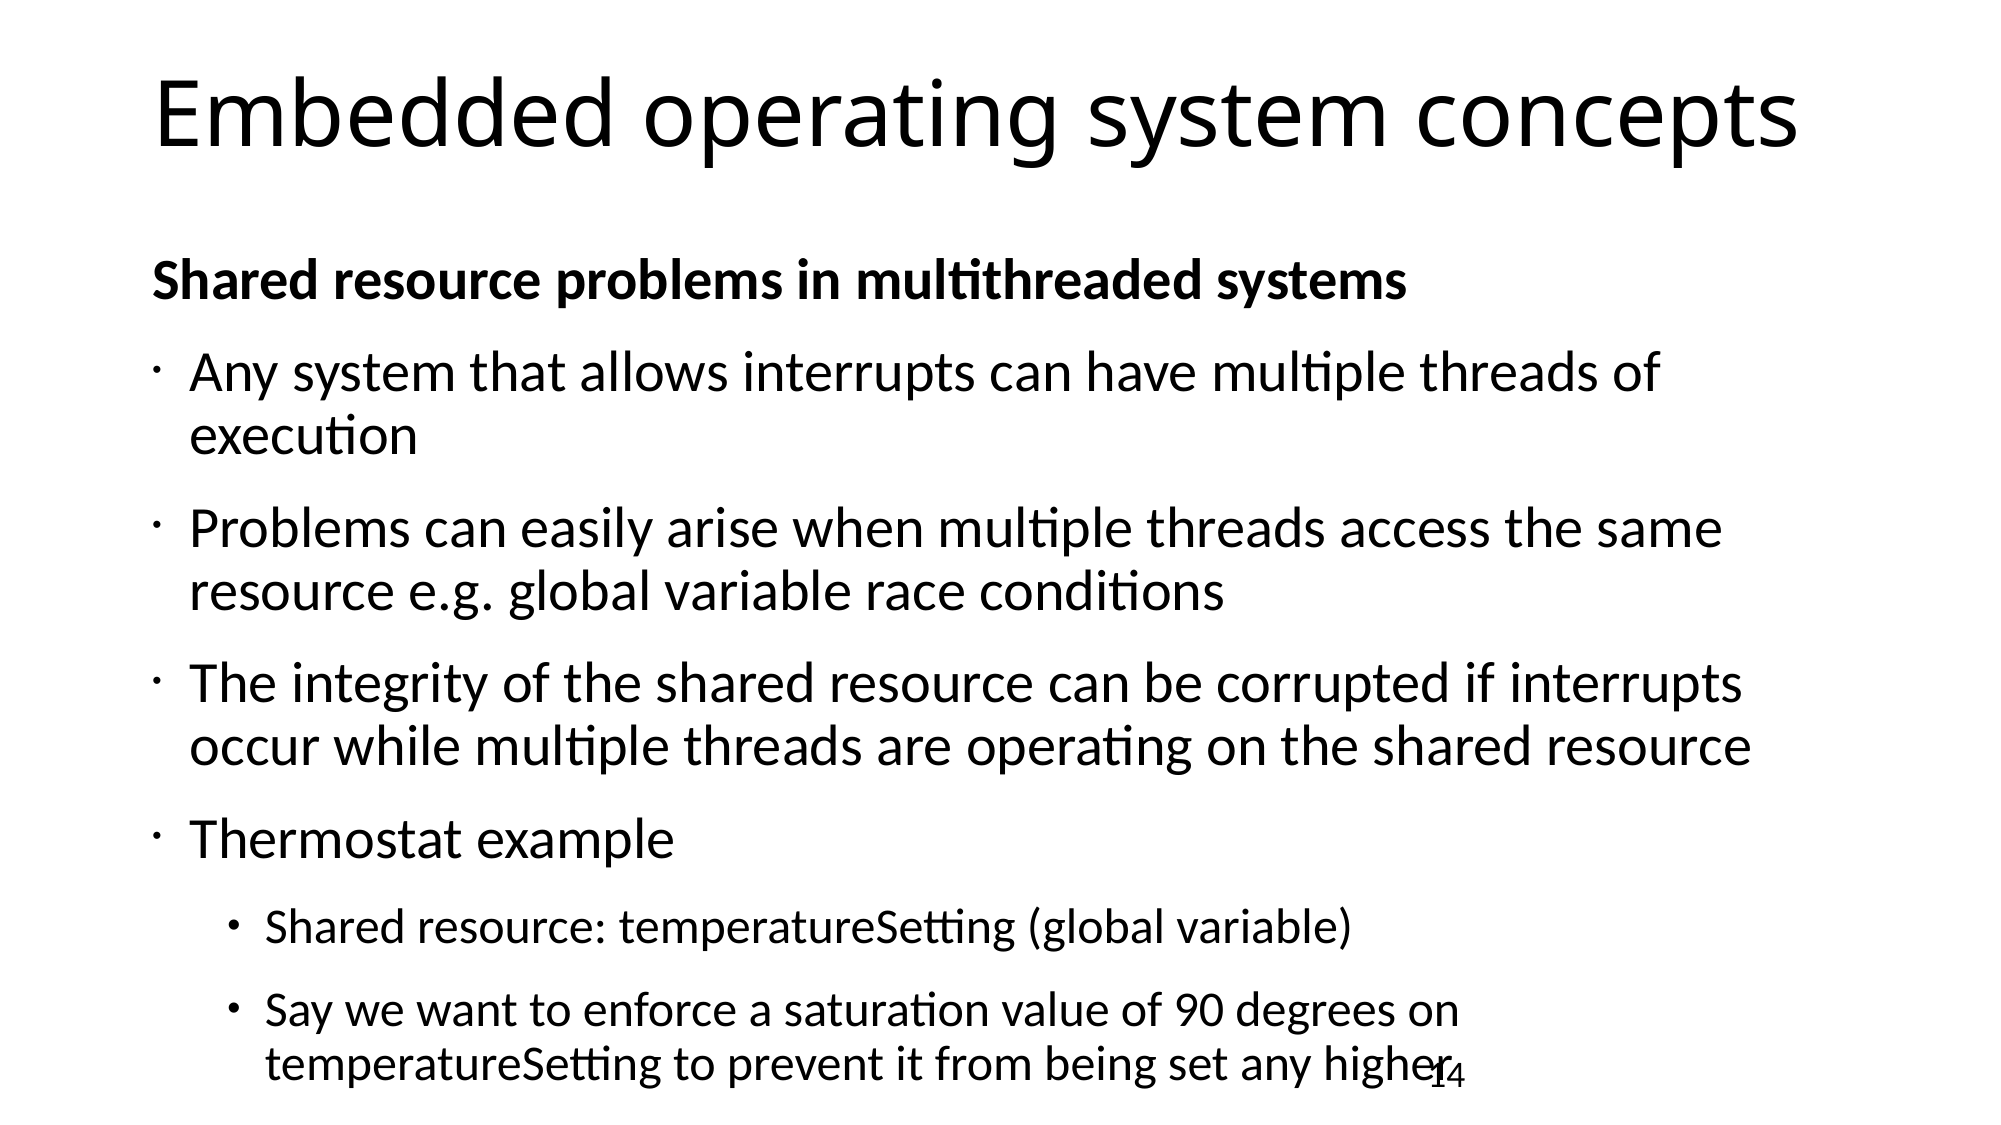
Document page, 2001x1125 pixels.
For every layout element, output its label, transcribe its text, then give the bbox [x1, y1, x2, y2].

list Shared resource problems in multithreaded systems Any system that allows interrupts can have multiple threads of execution Problems can easily arise when multiple threads access the same resource e.g. global variable race conditions The integrity of the shared resource can be corrupted if interrupts occur while multiple threads are operating on the shared resource Thermostat example Shared resource: temperatureSetting (global variable) Say we want to enforce a saturation value of 90 degrees on temperatureSetting to prevent it from being set any higher Need to correctly handle updates on the temperatureSetting global variable Let’s look at a wrong way of handling the updates … [137, 241, 1863, 956]
slide_number <number> [1412, 1042, 1863, 1103]
title Embedded operating system concepts [137, 59, 1863, 241]
